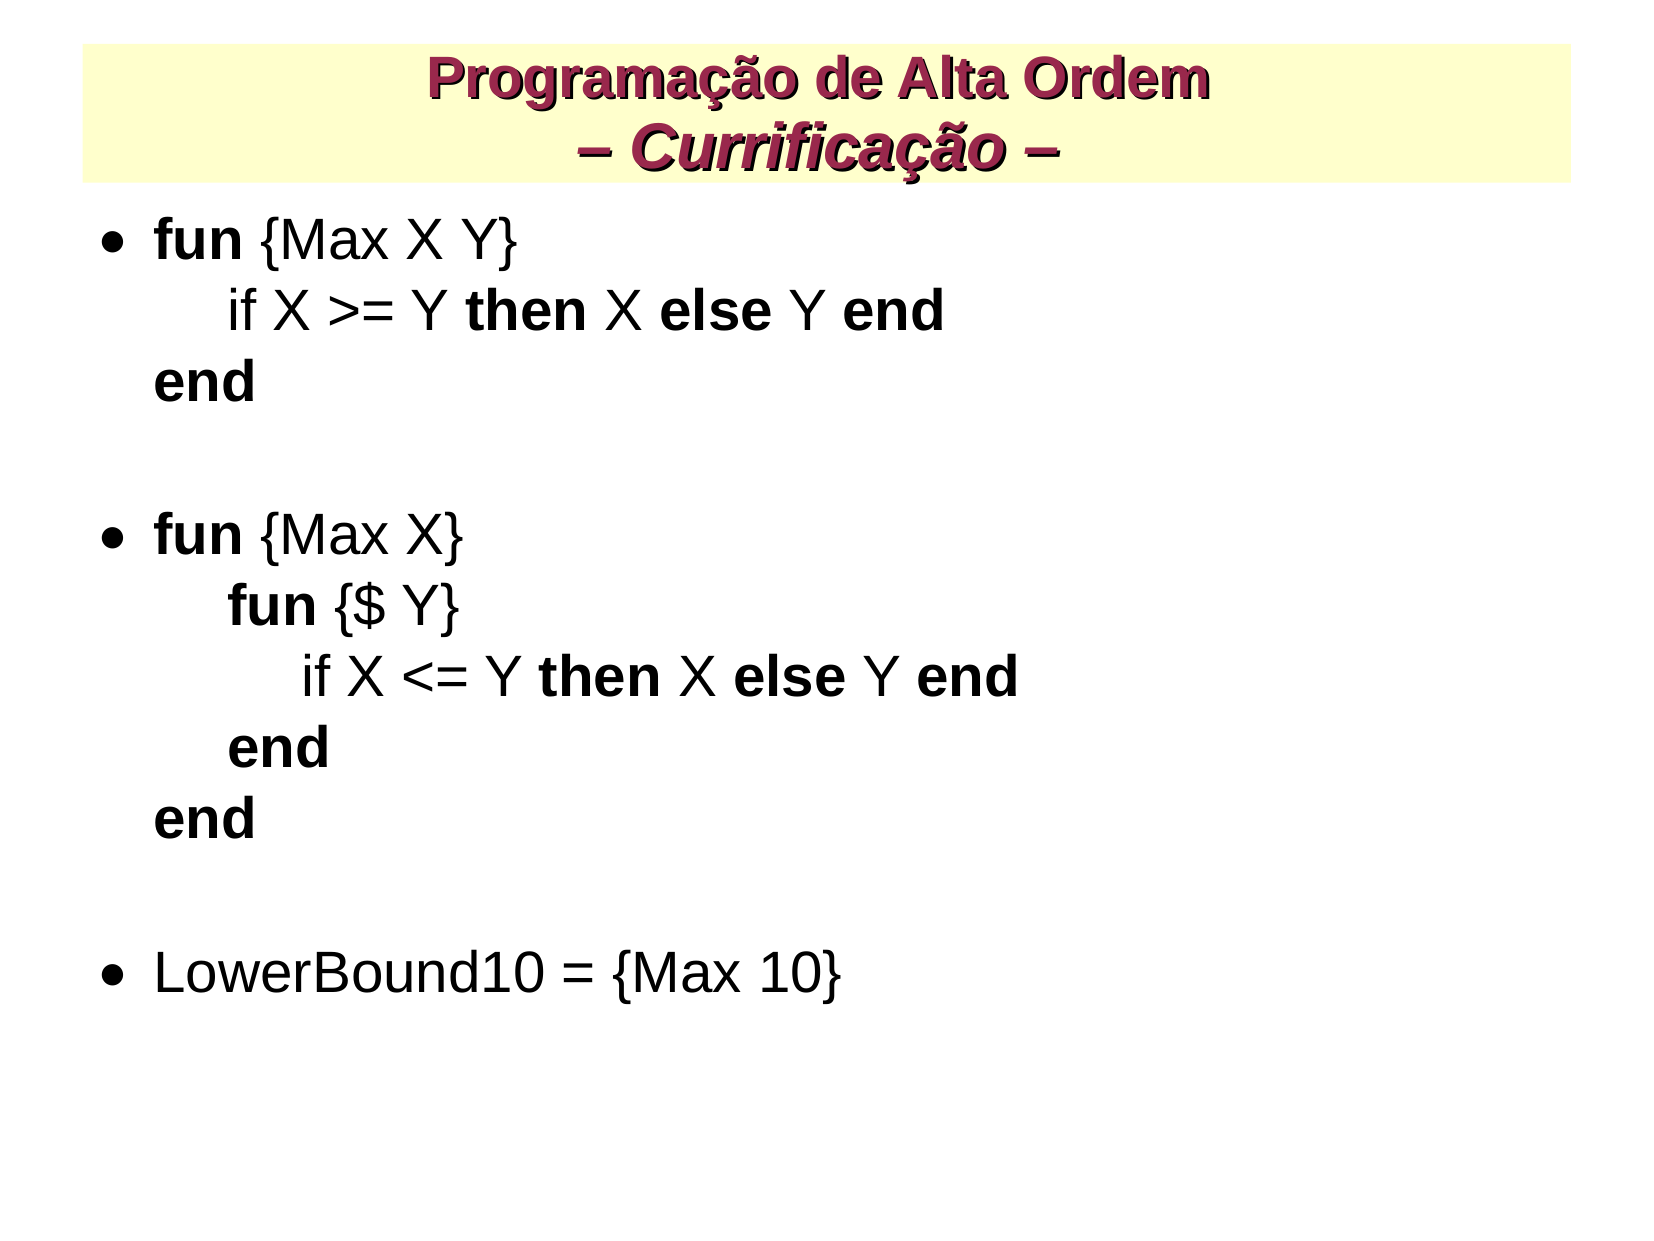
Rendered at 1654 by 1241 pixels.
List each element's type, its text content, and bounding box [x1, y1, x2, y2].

list fun {Max X Y} if X >= Y then X else Y end end fun {Max X} fun {$ Y} if X <= Y then X else Y end end end LowerBound10 = {Max 10} [82, 206, 1571, 1137]
title Programação de Alta Ordem – Currificação – [82, 43, 1571, 183]
